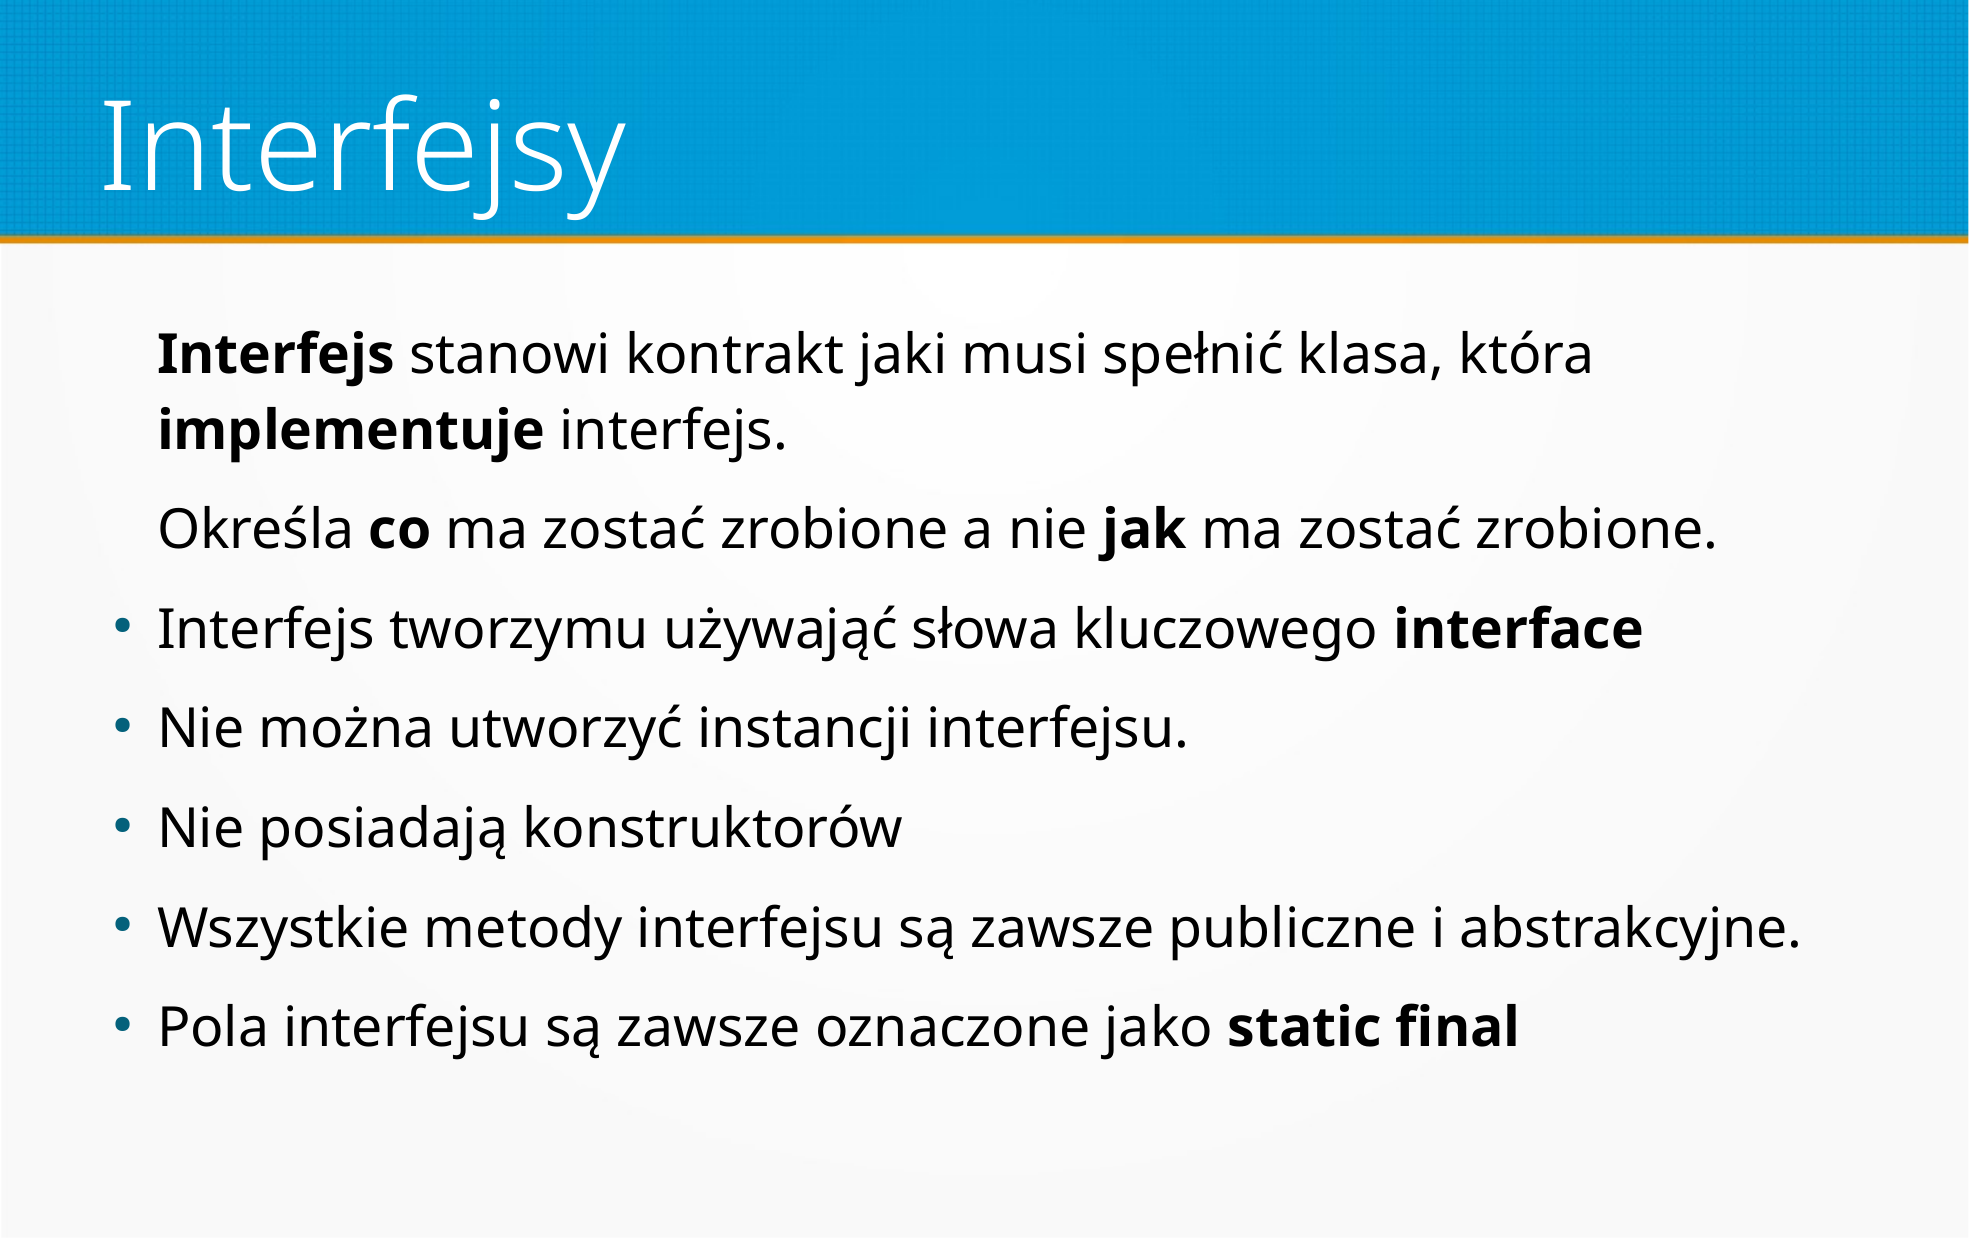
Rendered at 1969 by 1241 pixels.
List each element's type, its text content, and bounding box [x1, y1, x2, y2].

picture [0, 233, 1969, 1241]
title Interfejsy [98, 19, 1870, 227]
list Interfejs stanowi kontrakt jaki musi spełnić klasa, która implementuje interfejs. Określa co ma zostać zrobione a nie jak ma zostać zrobione. Interfejs tworzymu używająć słowa kluczowego interface Nie można utworzyć instancji interfejsu. Nie posiadają konstruktorów Wszystkie metody interfejsu są zawsze publiczne i abstrakcyjne. Pola interfejsu są zawsze oznaczone jako static final [98, 315, 1861, 1081]
